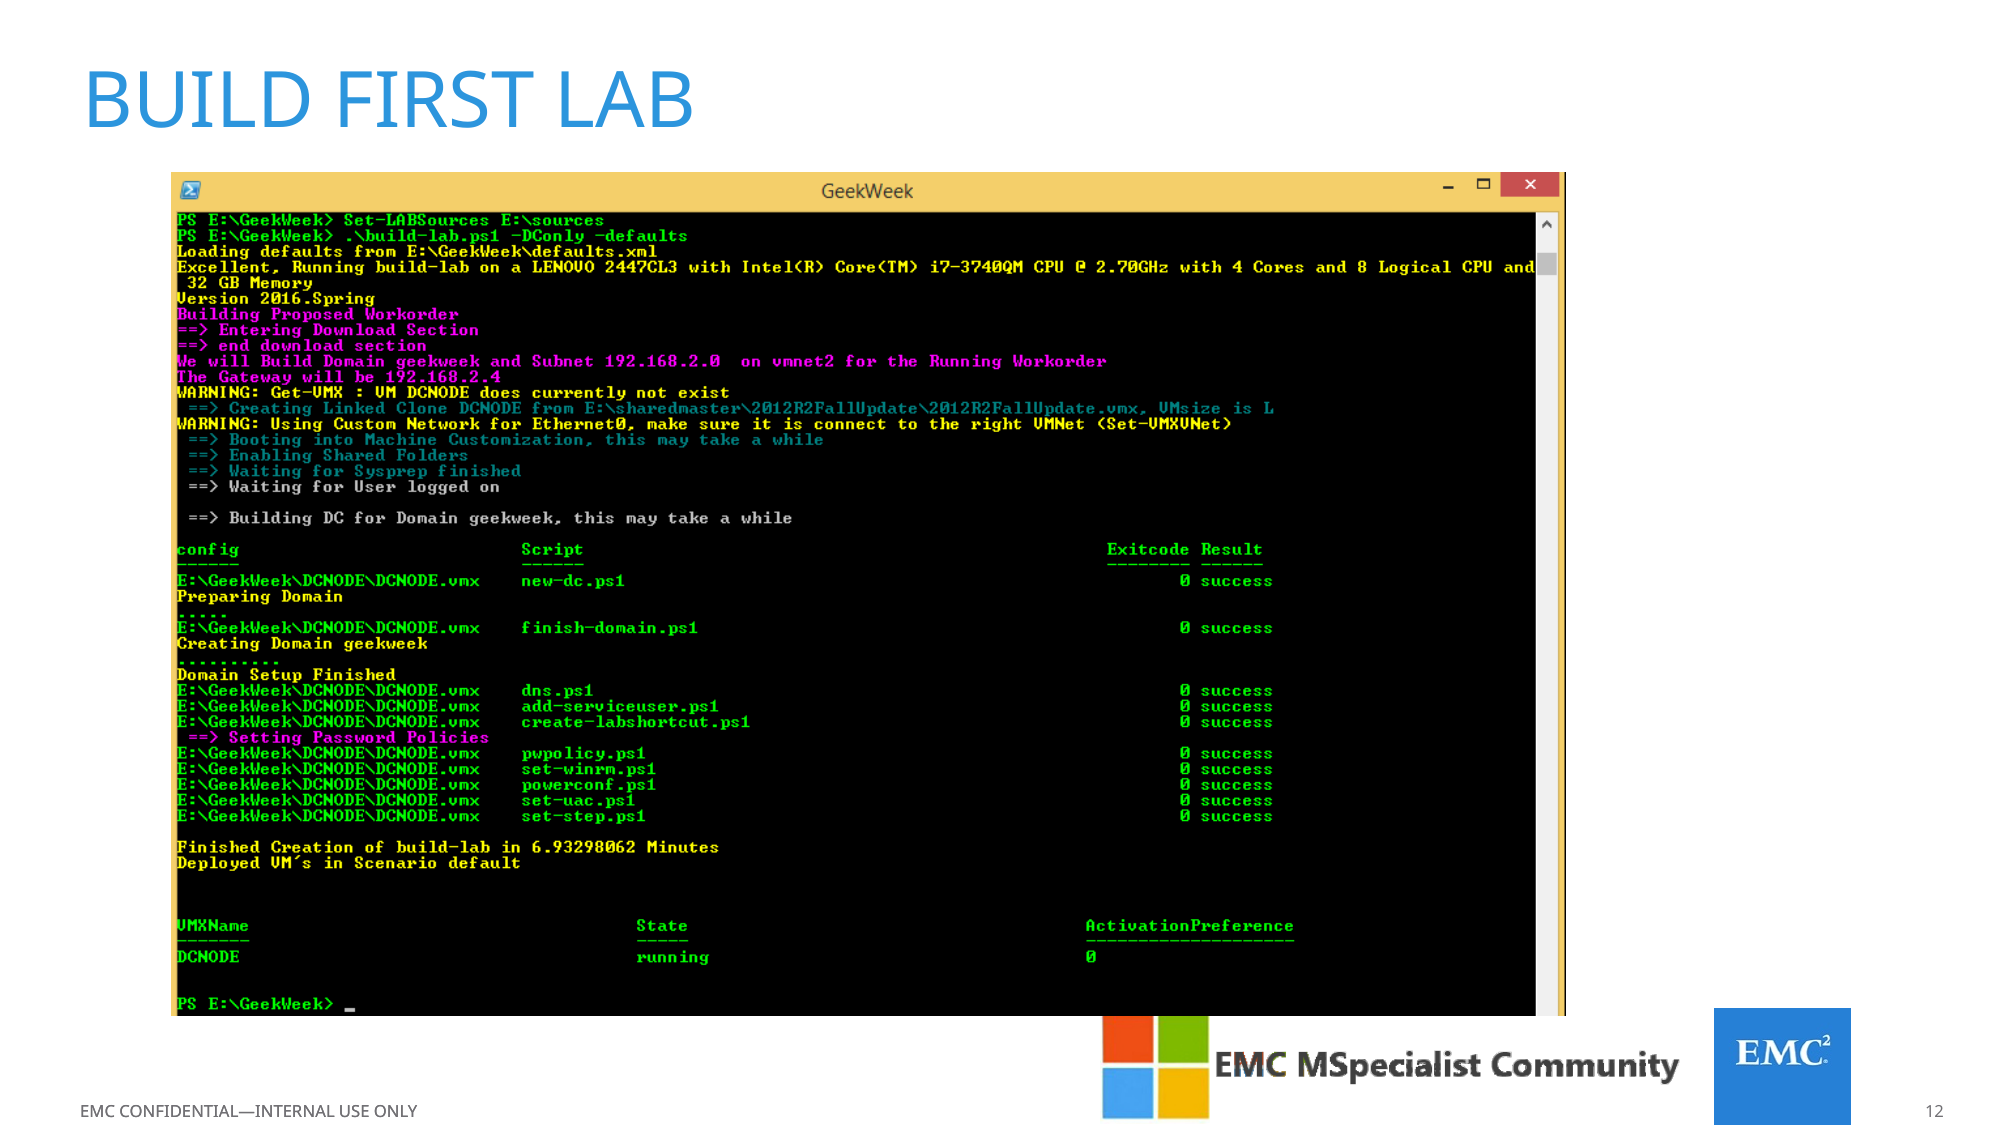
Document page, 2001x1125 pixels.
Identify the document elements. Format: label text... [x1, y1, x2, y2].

title Build first lab [82, 50, 1933, 144]
picture [171, 172, 1566, 1016]
